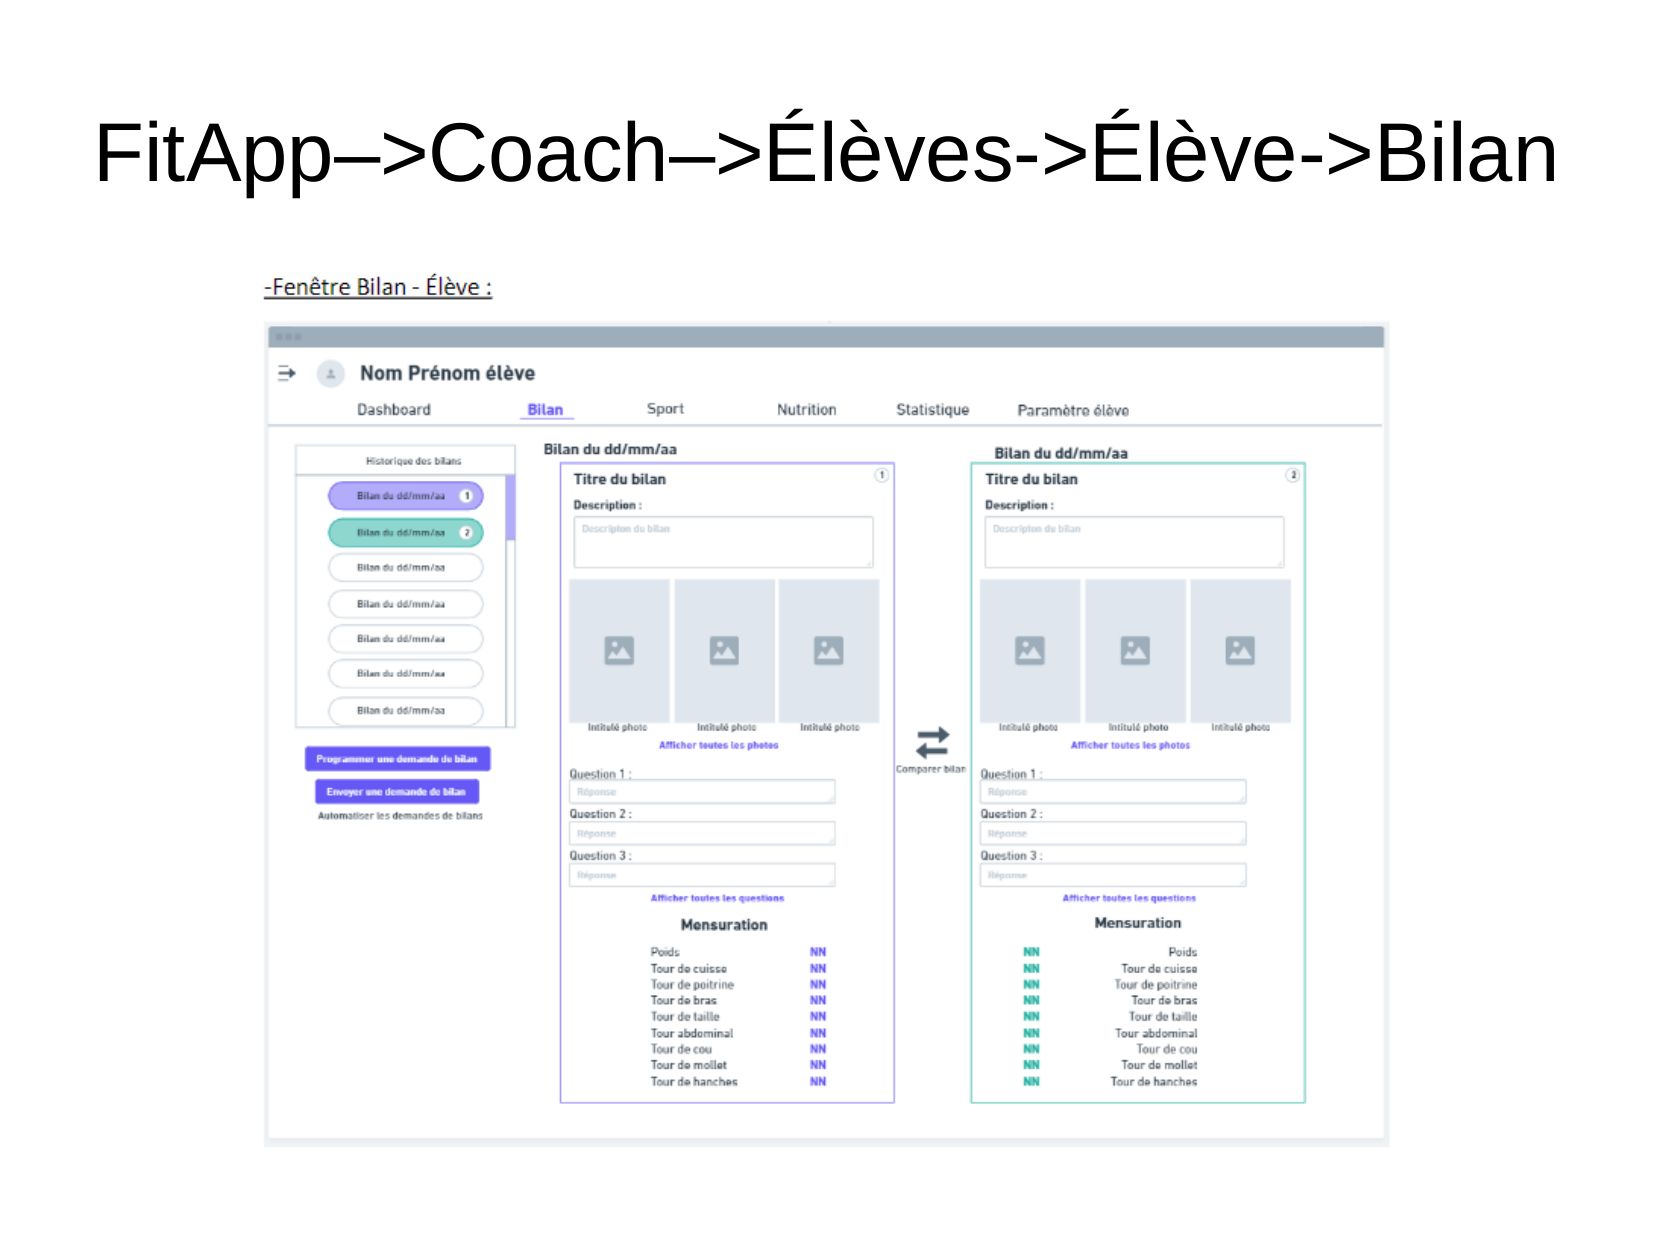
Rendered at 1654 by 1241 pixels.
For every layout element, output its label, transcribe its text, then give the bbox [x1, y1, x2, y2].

title FitApp–>Coach–>Élèves->Élève->Bilan [23, 49, 1630, 257]
picture [249, 262, 1405, 1158]
